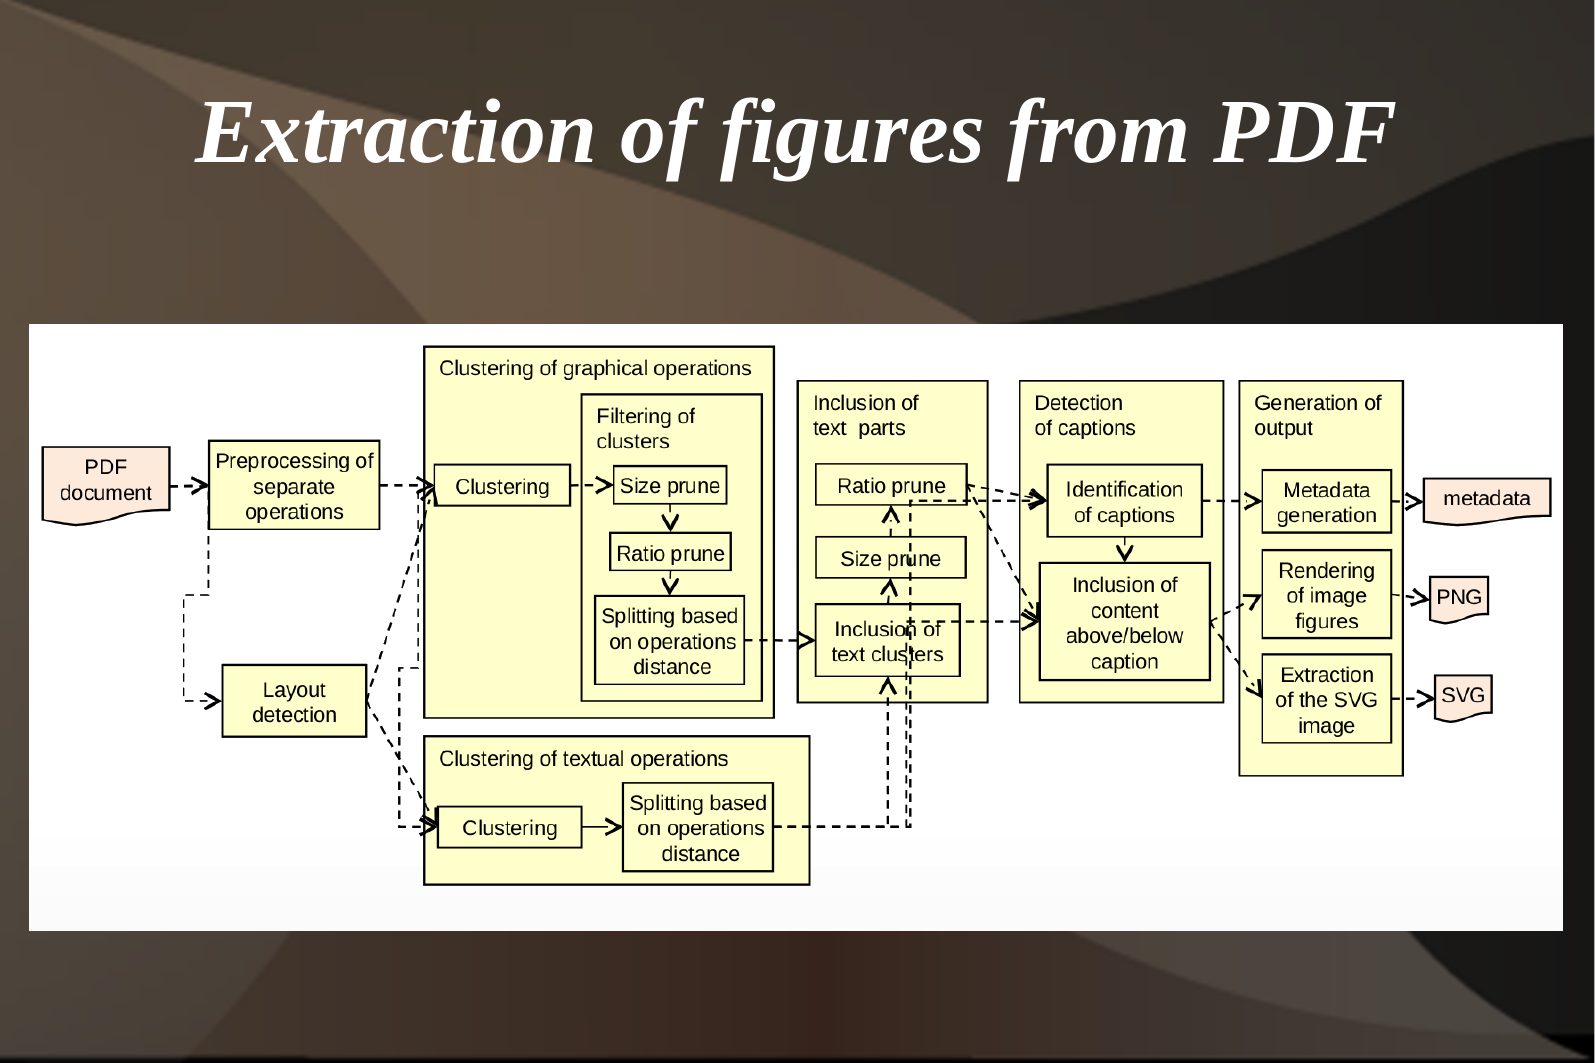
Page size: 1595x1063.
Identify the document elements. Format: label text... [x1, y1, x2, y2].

title Extraction of figures from PDF [79, 42, 1515, 220]
picture [0, 0, 1595, 1063]
